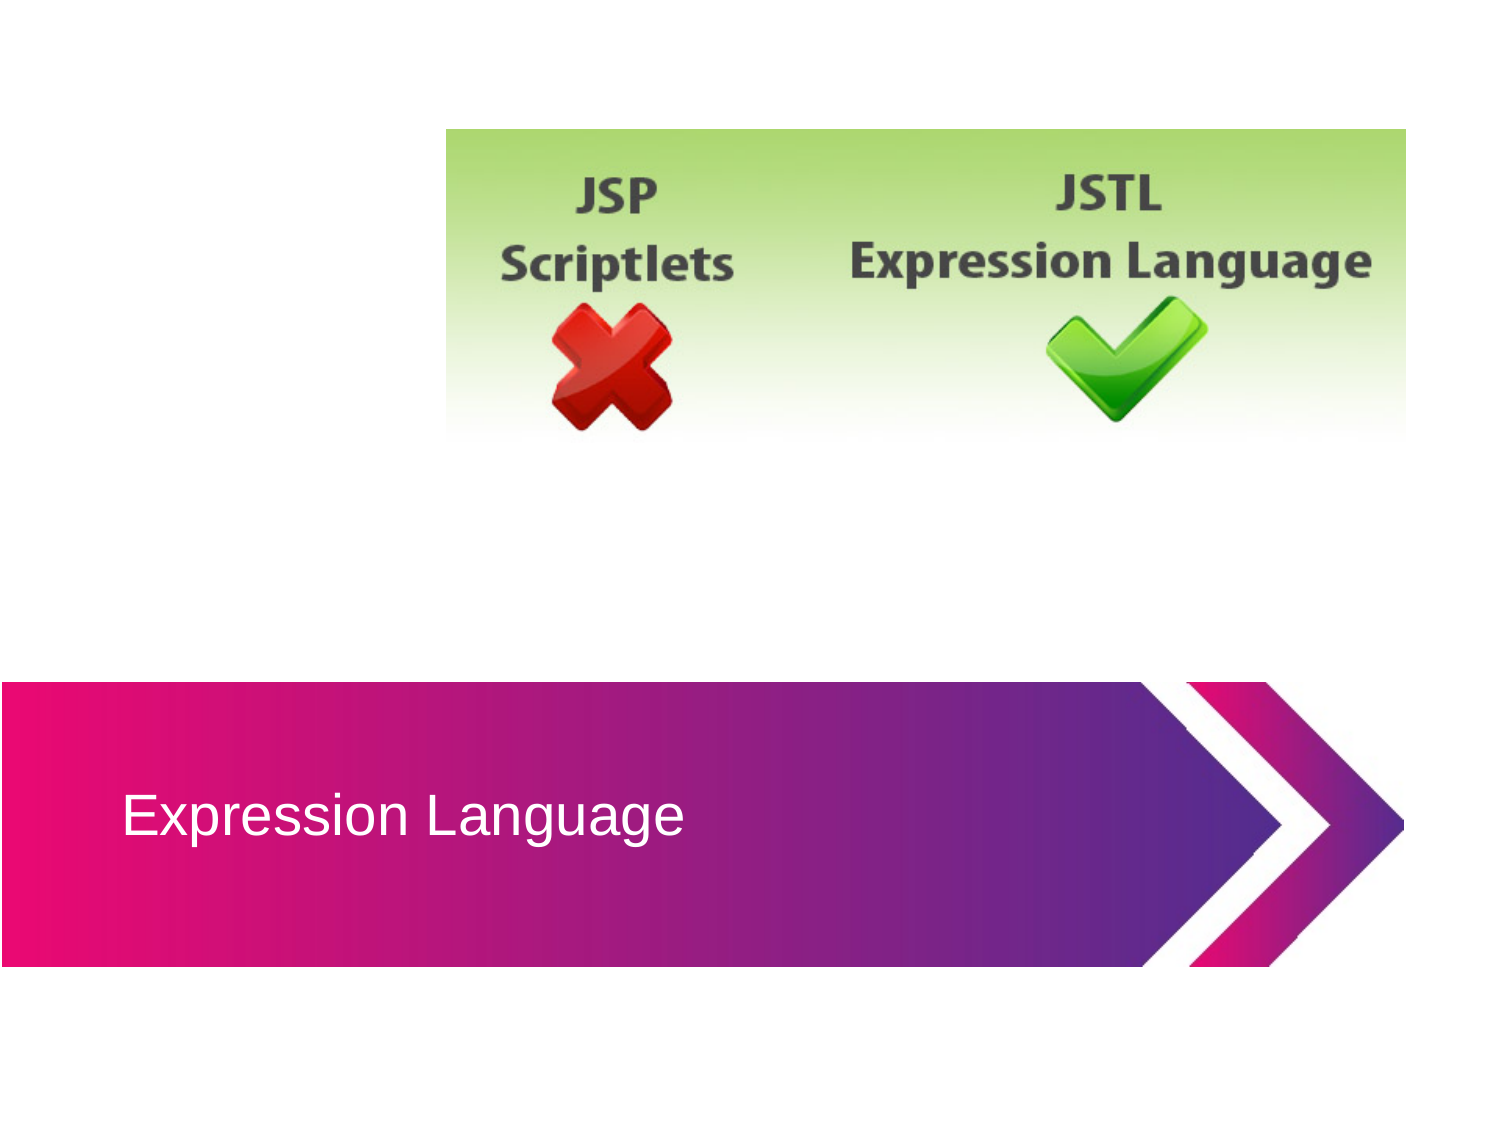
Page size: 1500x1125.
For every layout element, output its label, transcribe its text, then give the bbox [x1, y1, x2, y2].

text_box Expression Language [106, 775, 945, 856]
picture [2, 682, 1404, 967]
picture [446, 129, 1406, 443]
